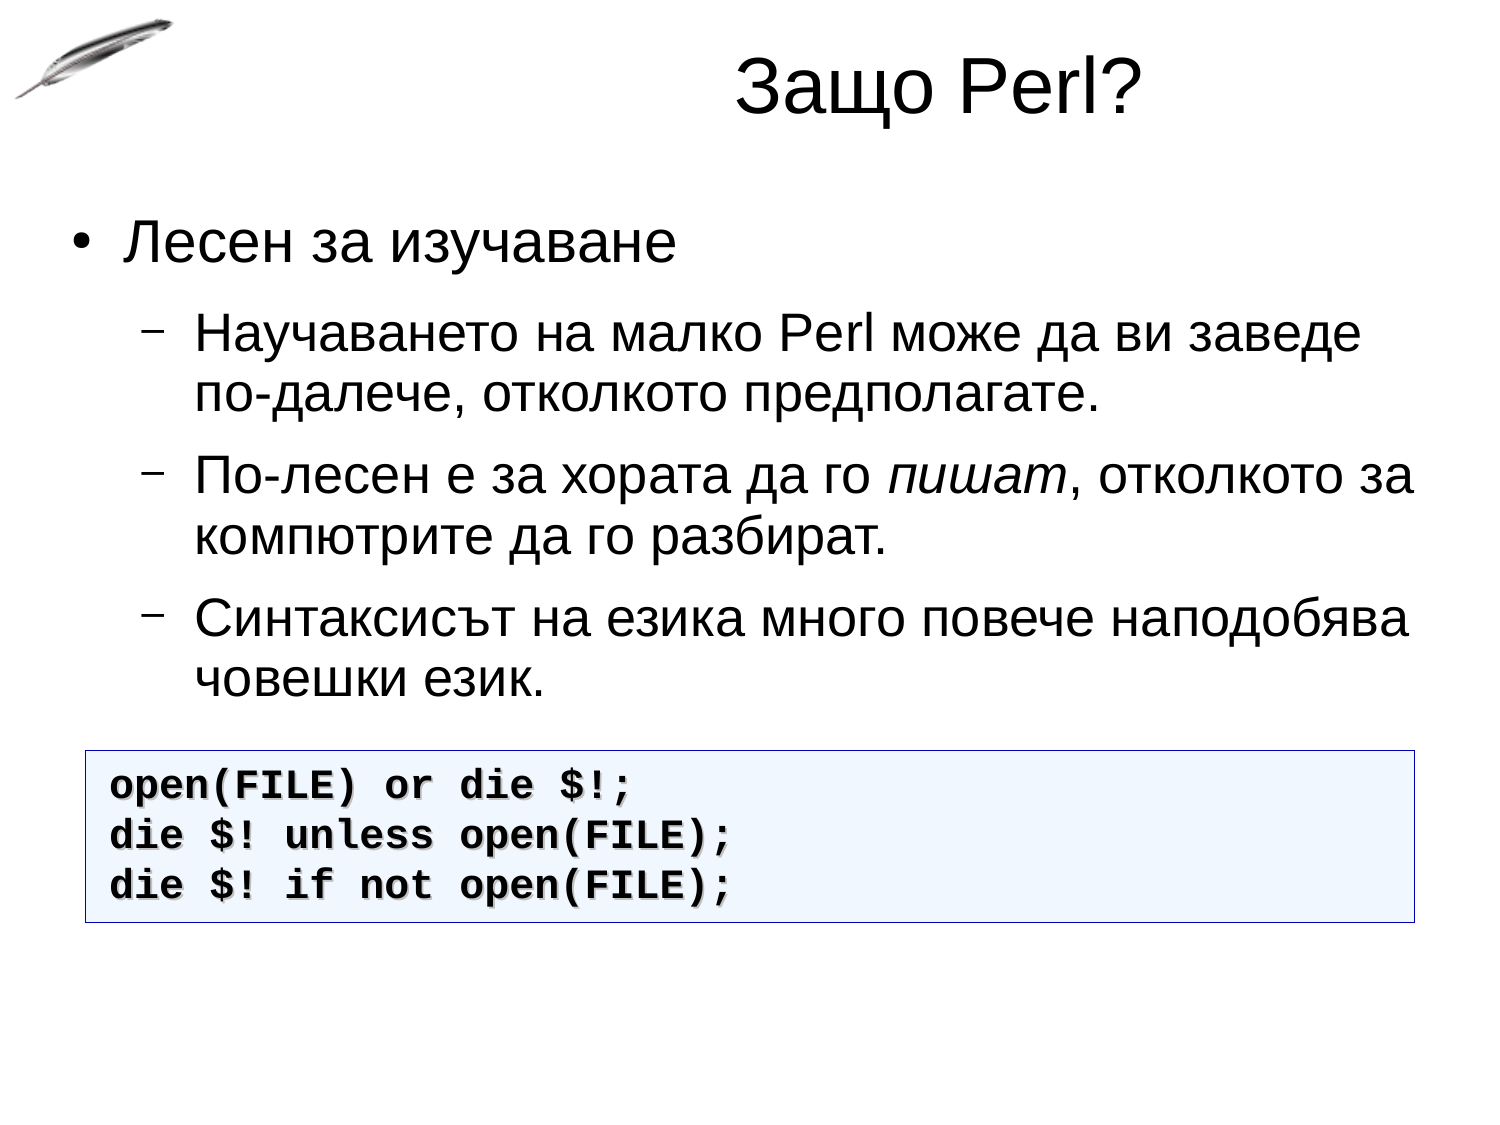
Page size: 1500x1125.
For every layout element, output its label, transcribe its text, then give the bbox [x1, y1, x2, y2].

list Лесен за изучаване Научаването на малко Perl може да ви заведе по-далече, отколкото предполагате. По-лесен е за хората да го пишат, отколкото за компютрите да го разбират. Синтаксисът на езика много повече наподобява човешки език. [53, 207, 1447, 1084]
text_box open(FILE) or die $!; die $! unless open(FILE); die $! if not open(FILE); [85, 750, 1415, 923]
title Защо Perl? [419, 0, 1459, 176]
picture [11, 17, 179, 101]
